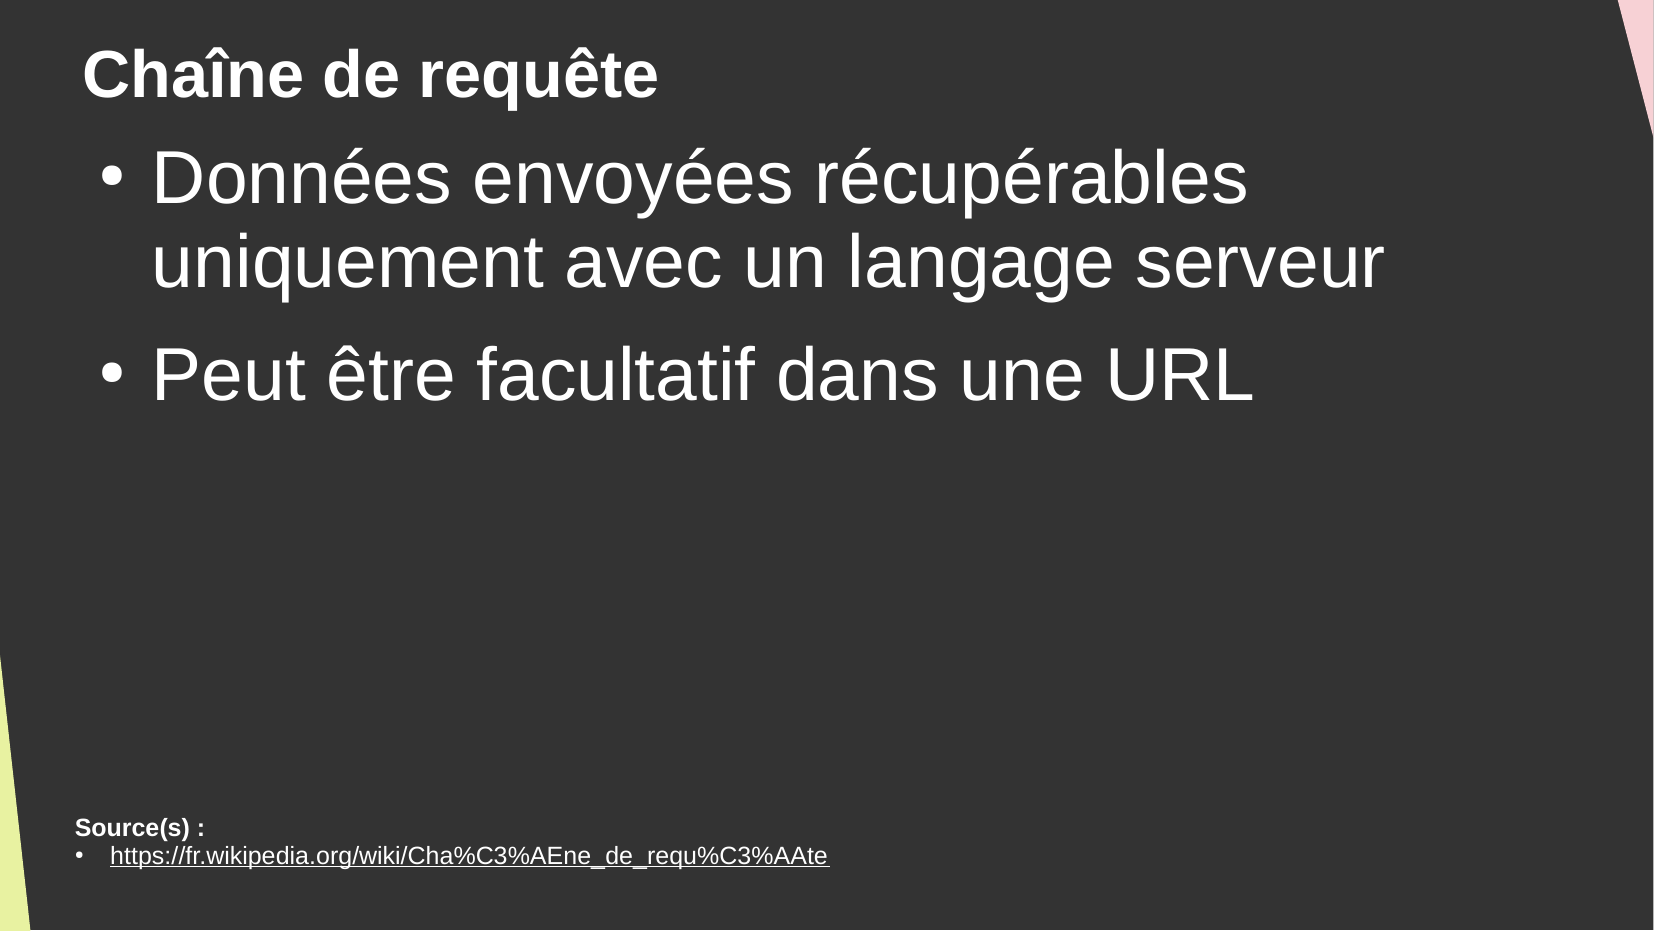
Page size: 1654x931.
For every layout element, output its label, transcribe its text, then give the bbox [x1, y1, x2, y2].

text_box [1617, 0, 1654, 140]
title Chaîne de requête [82, 37, 1571, 114]
list Données envoyées récupérables uniquement avec un langage serveur Peut être facultatif dans une URL [80, 135, 1605, 733]
text_box [0, 655, 31, 931]
text_box Source(s) : https://fr.wikipedia.org/wiki/Cha%C3%AEne_de_requ%C3%AAte [60, 806, 1546, 905]
